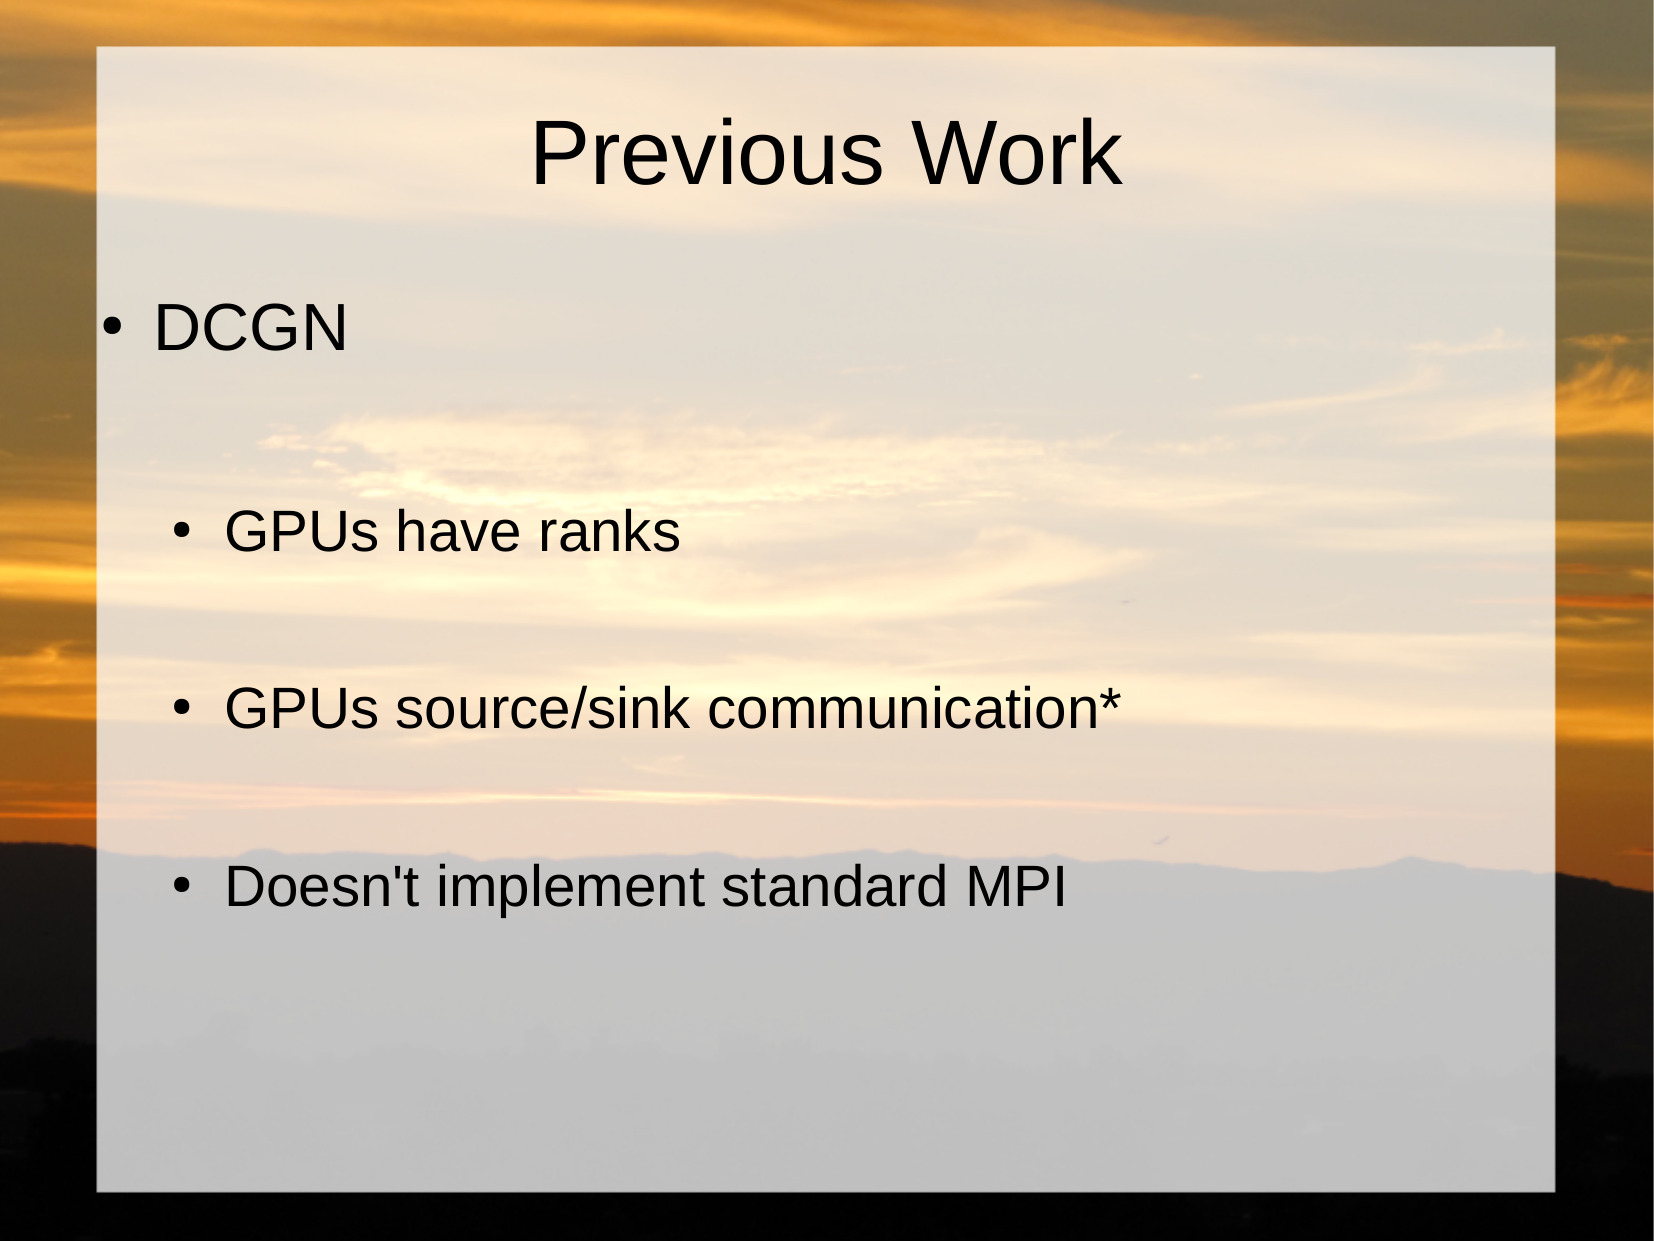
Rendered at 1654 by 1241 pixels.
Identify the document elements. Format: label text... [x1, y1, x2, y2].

list DCGN GPUs have ranks GPUs source/sink communication* Doesn't implement standard MPI [82, 290, 1571, 1109]
title Previous Work [82, 49, 1571, 257]
picture [0, 0, 1654, 1241]
